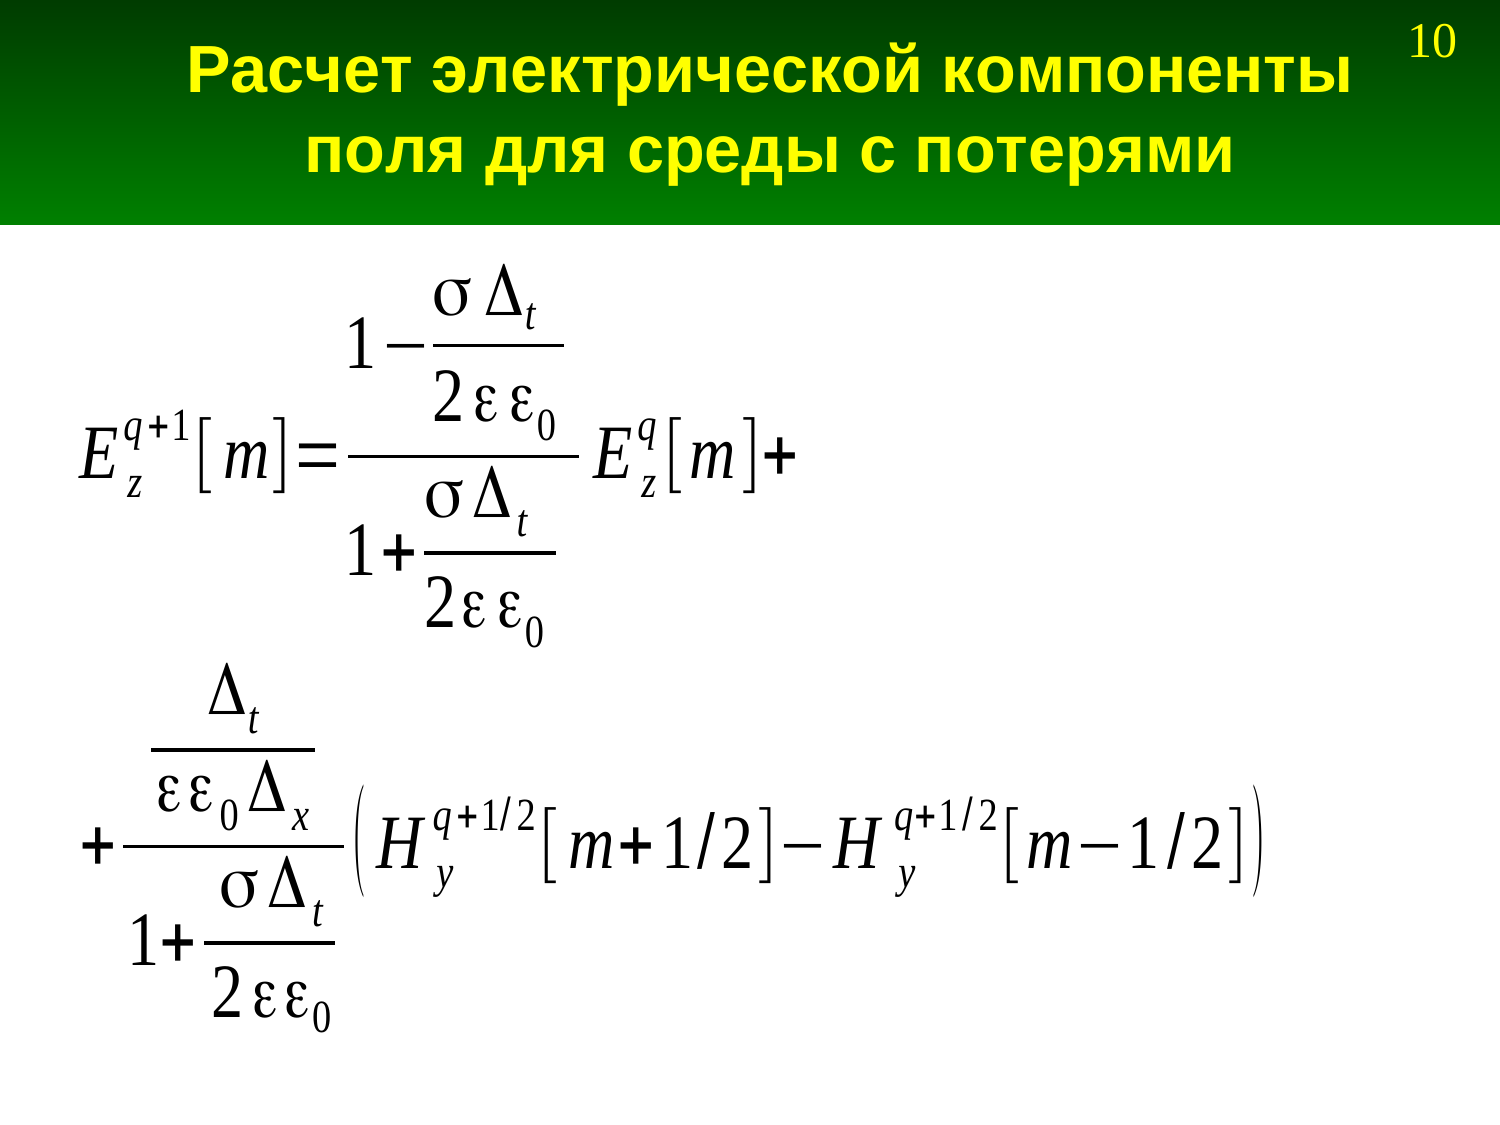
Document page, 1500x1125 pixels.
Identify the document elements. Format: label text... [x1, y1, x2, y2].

title Расчет электрической компоненты поля для среды с потерями [100, 7, 1441, 204]
chart [59, 257, 1279, 1045]
